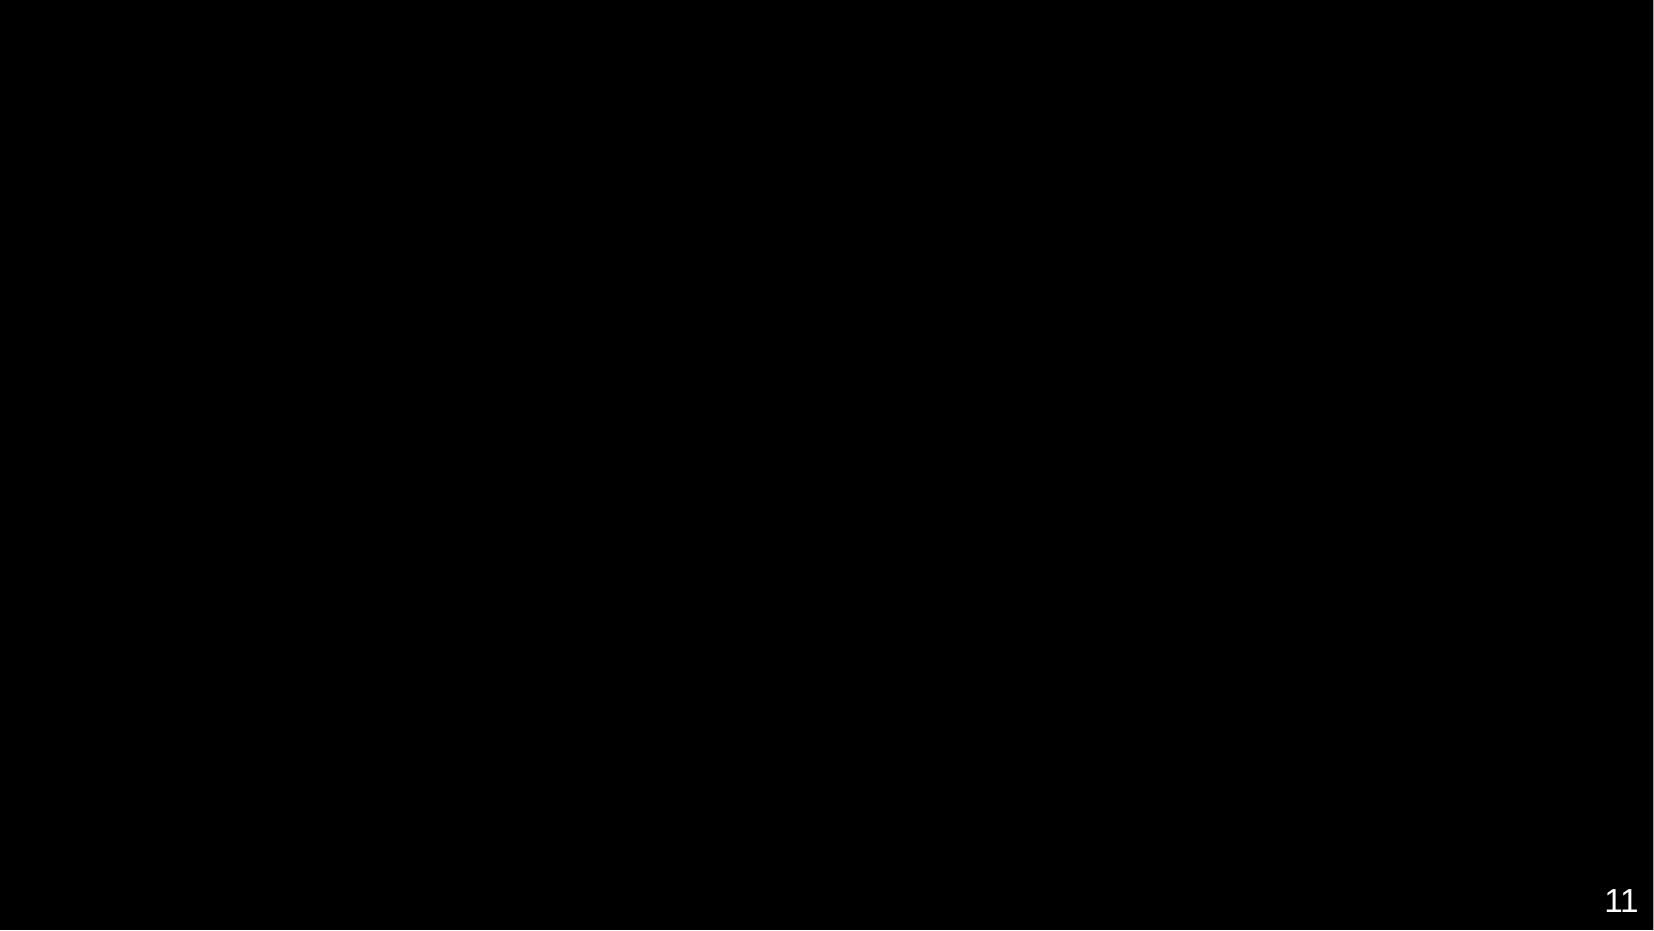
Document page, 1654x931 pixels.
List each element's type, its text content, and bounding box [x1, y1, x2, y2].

text_box <number> [1024, 874, 1654, 931]
